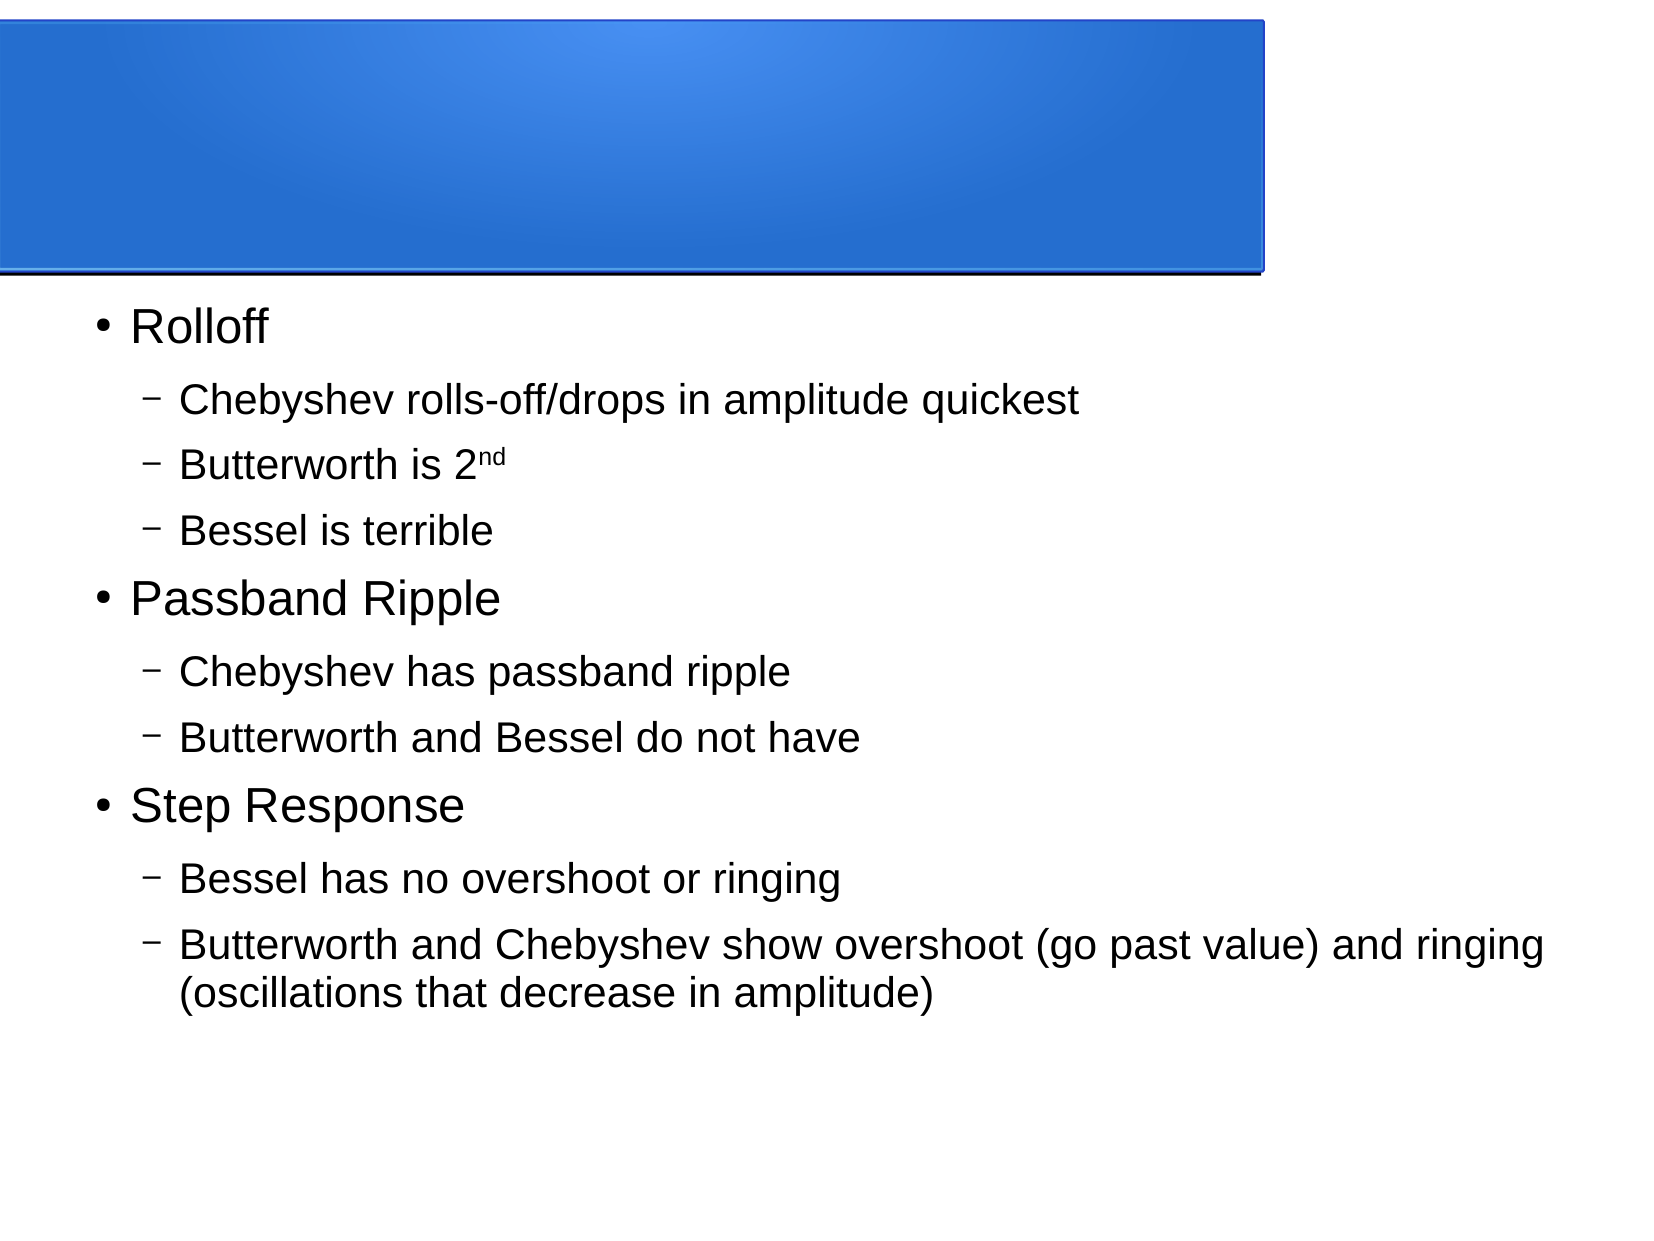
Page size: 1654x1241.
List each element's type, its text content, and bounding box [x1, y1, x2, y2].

list Rolloff Chebyshev rolls-off/drops in amplitude quickest Butterworth is 2nd Bessel is terrible Passband Ripple Chebyshev has passband ripple Butterworth and Bessel do not have Step Response Bessel has no overshoot or ringing Butterworth and Chebyshev show overshoot (go past value) and ringing (oscillations that decrease in amplitude) [82, 299, 1571, 1019]
